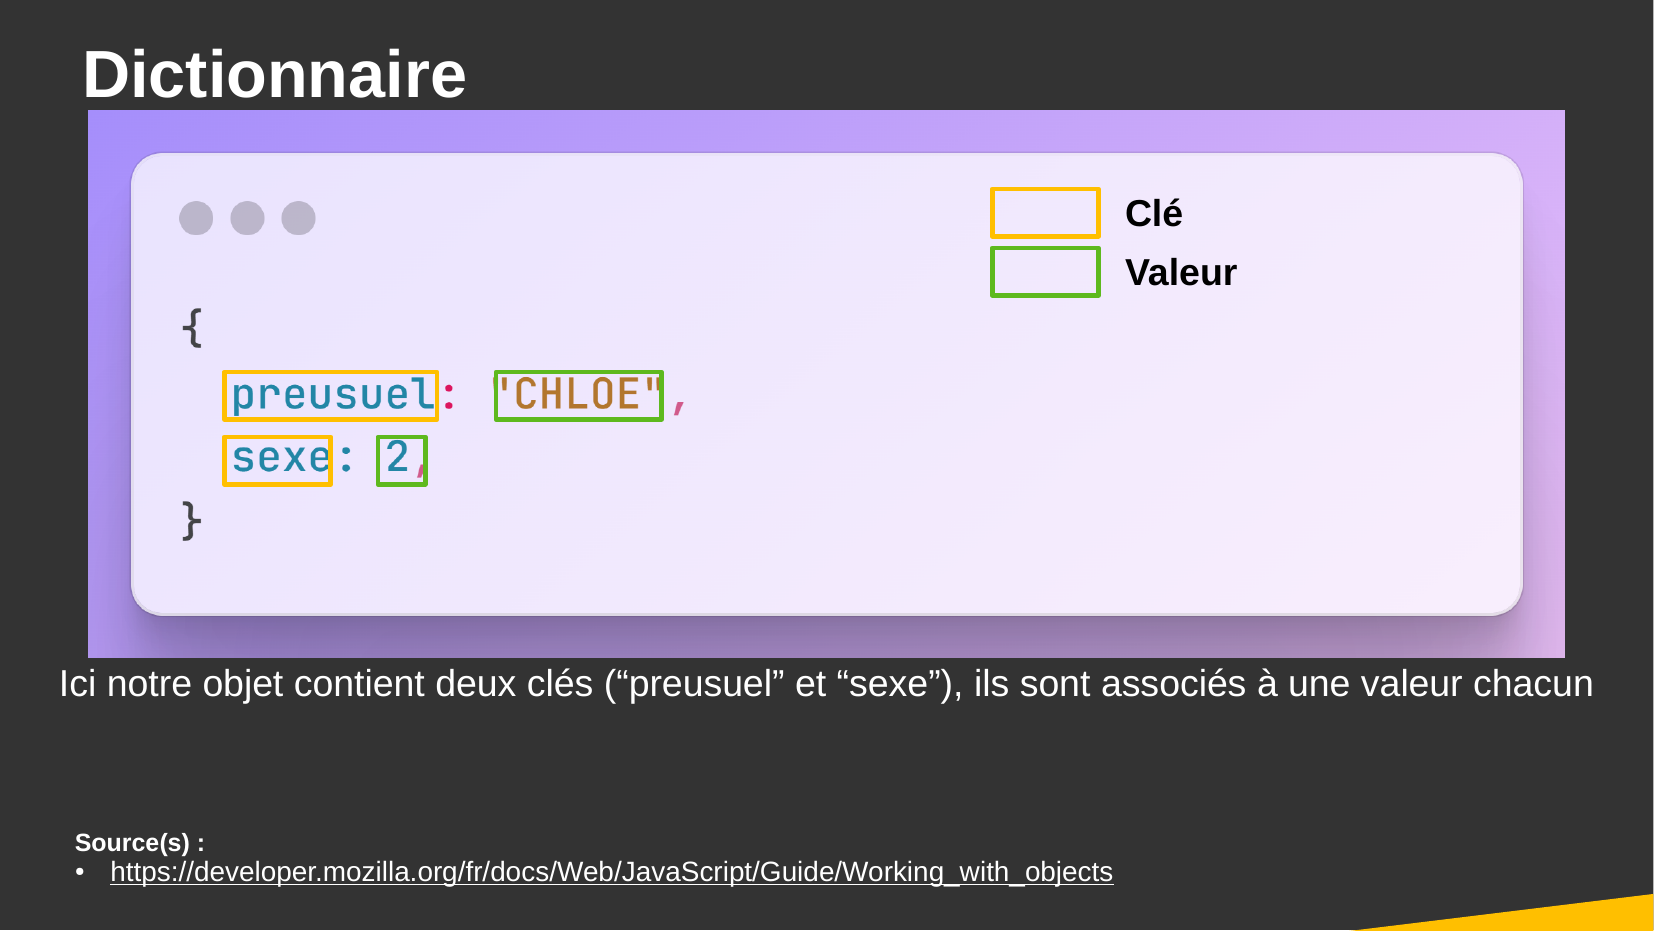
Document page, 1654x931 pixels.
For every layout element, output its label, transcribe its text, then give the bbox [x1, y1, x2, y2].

text_box Ici notre objet contient deux clés (“preusuel” et “sexe”), ils sont associés à une valeur chacun [29, 655, 1625, 755]
text_box Clé [1110, 184, 1205, 243]
text_box Valeur [1110, 243, 1288, 301]
text_box [1349, 893, 1654, 931]
text_box Source(s) : https://developer.mozilla.org/fr/docs/Web/JavaScript/Guide/Working_with_objects [60, 821, 1583, 920]
picture [88, 114, 1565, 655]
title Dictionnaire [82, 37, 1571, 114]
